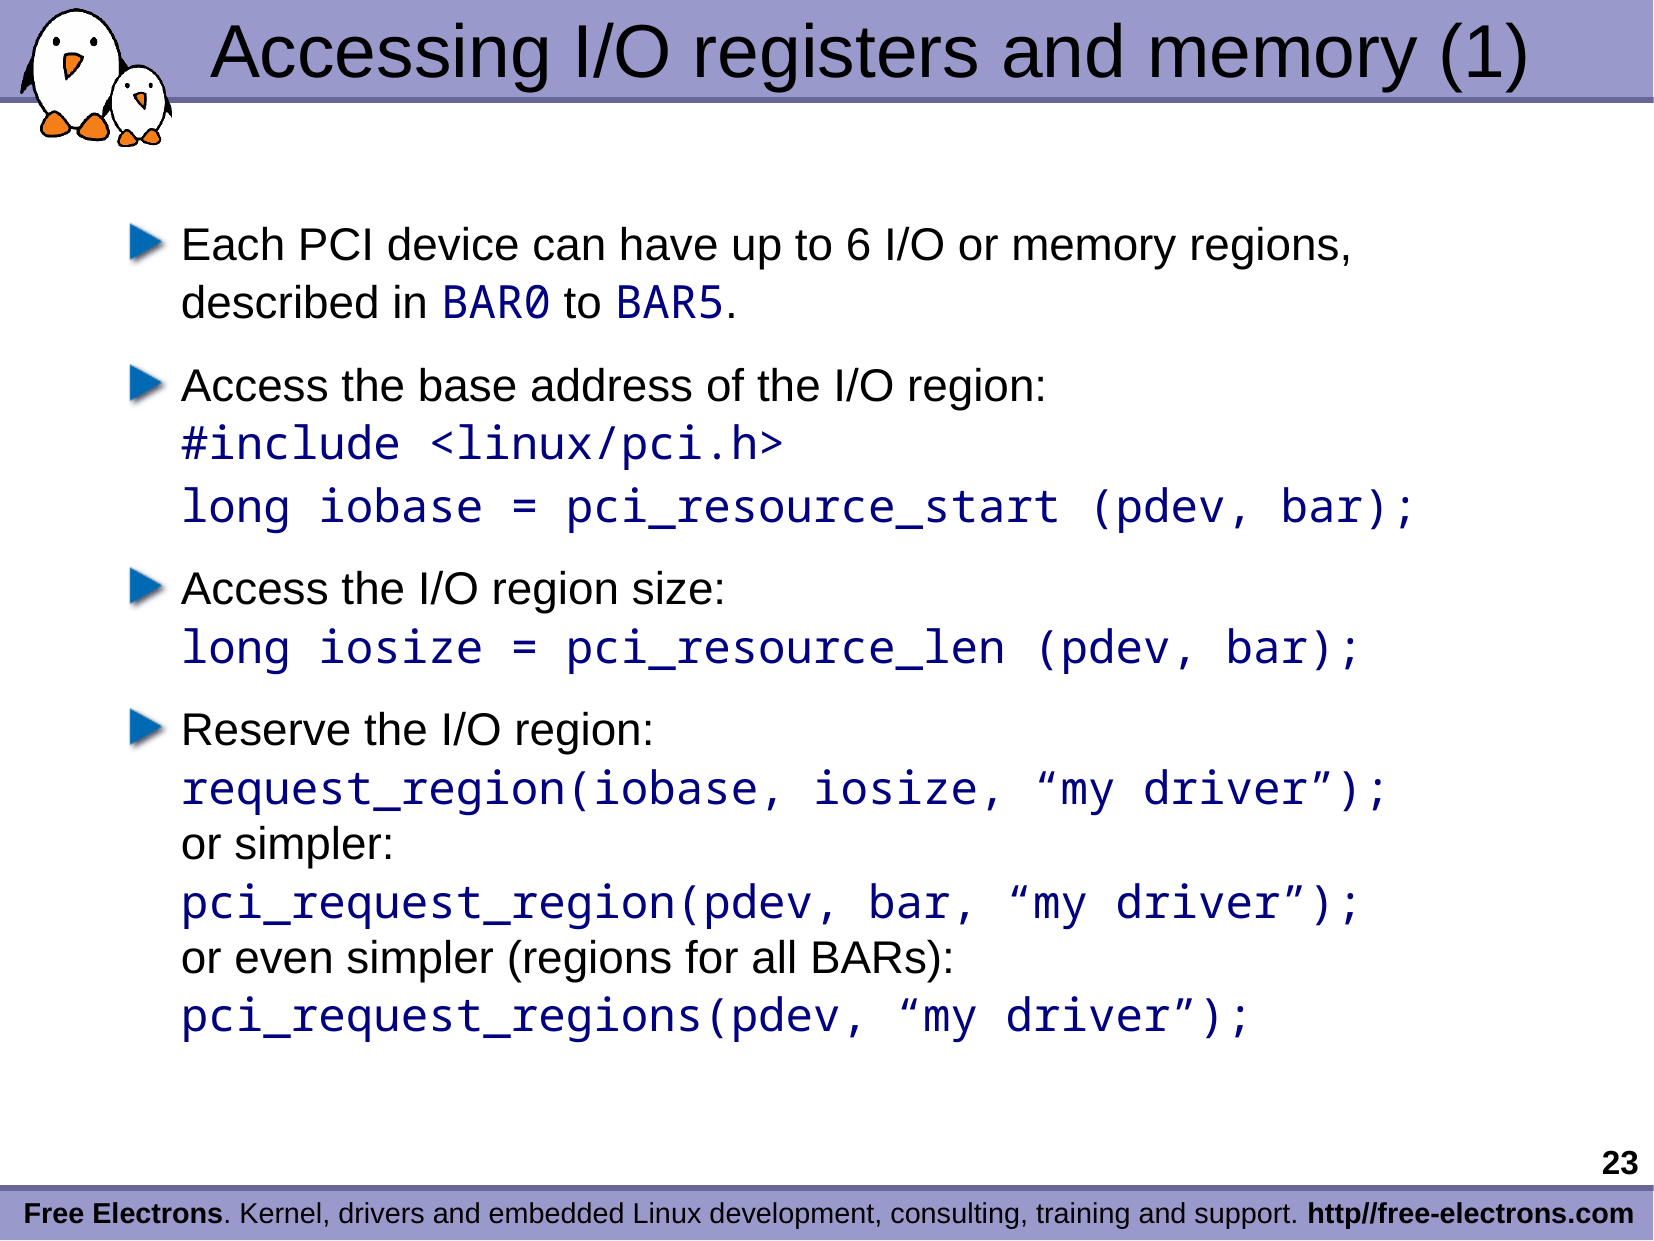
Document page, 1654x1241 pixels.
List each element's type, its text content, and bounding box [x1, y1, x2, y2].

title Accessing I/O registers and memory (1) [125, 0, 1616, 104]
picture [20, 8, 172, 147]
list Each PCI device can have up to 6 I/O or memory regions, described in BAR0 to BAR5. Access the base address of the I/O region: #include <linux/pci.h> long iobase = pci_resource_start (pdev, bar); Access the I/O region size: long iosize = pci_resource_len (pdev, bar); Reserve the I/O region: request_region(iobase, iosize, “my driver”); or simpler: pci_request_region(pdev, bar, “my driver”); or even simpler (regions for all BARs): pci_request_regions(pdev, “my driver”); [109, 218, 1522, 1069]
